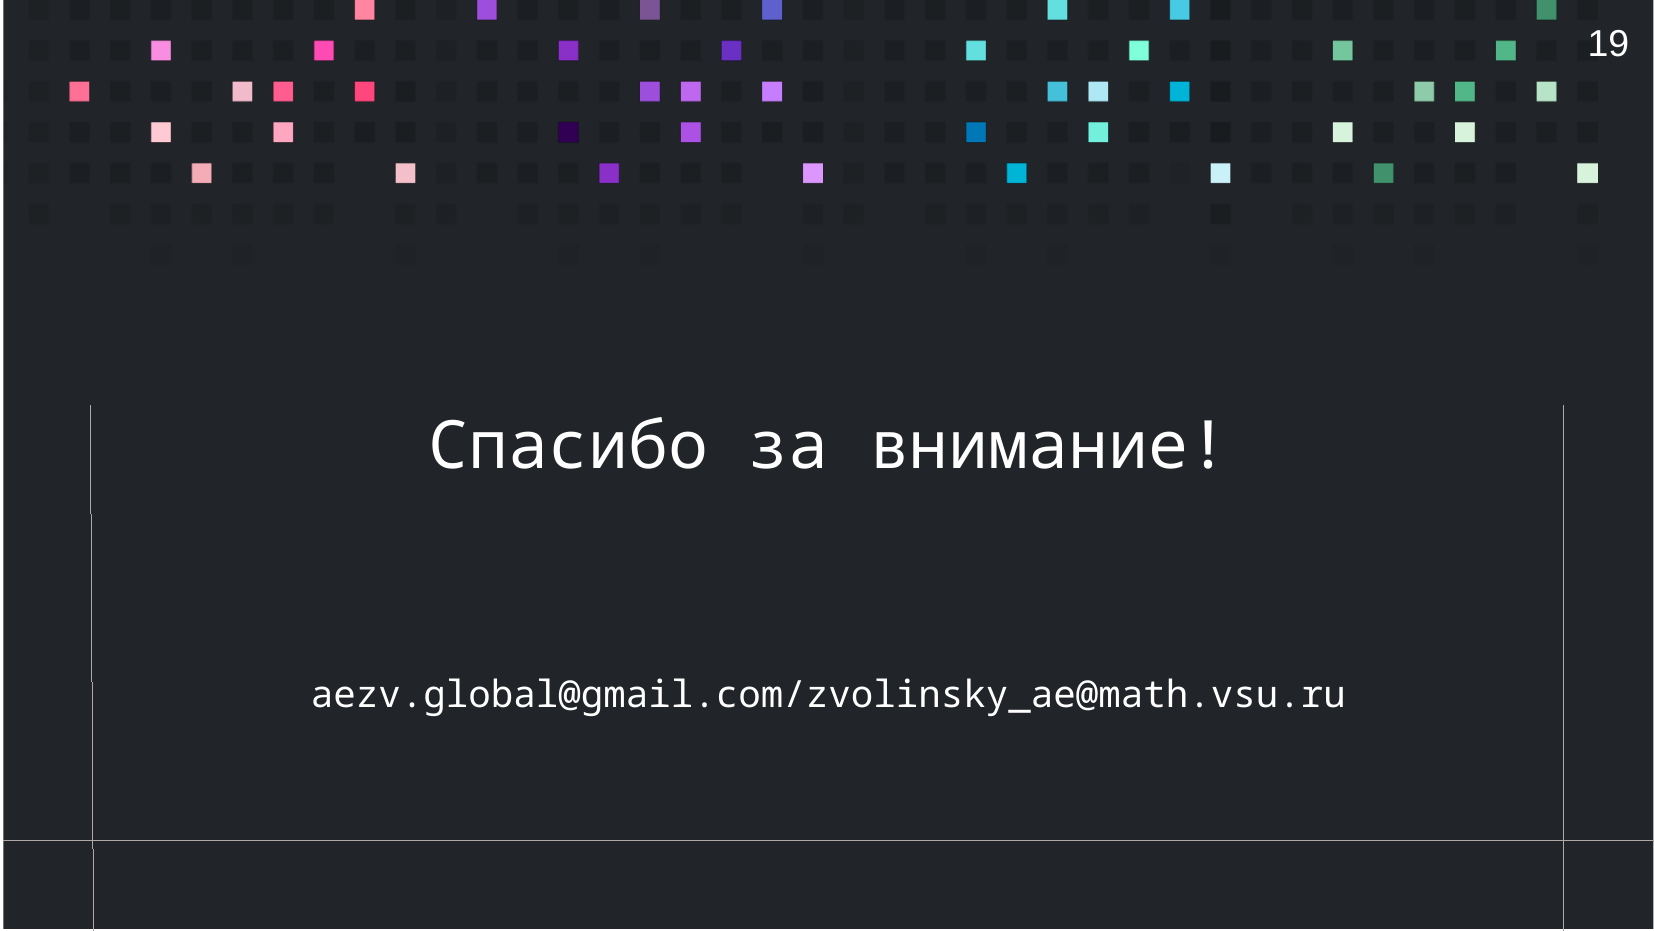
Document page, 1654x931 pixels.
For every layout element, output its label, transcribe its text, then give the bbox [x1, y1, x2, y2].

text_box <номер> [1517, 15, 1654, 86]
text_box Спасибо за внимание! [93, 390, 1564, 483]
text_box aezv.global@gmail.com/zvolinsky_ae@math.vsu.ru [93, 660, 1564, 719]
picture [3, 0, 1598, 265]
